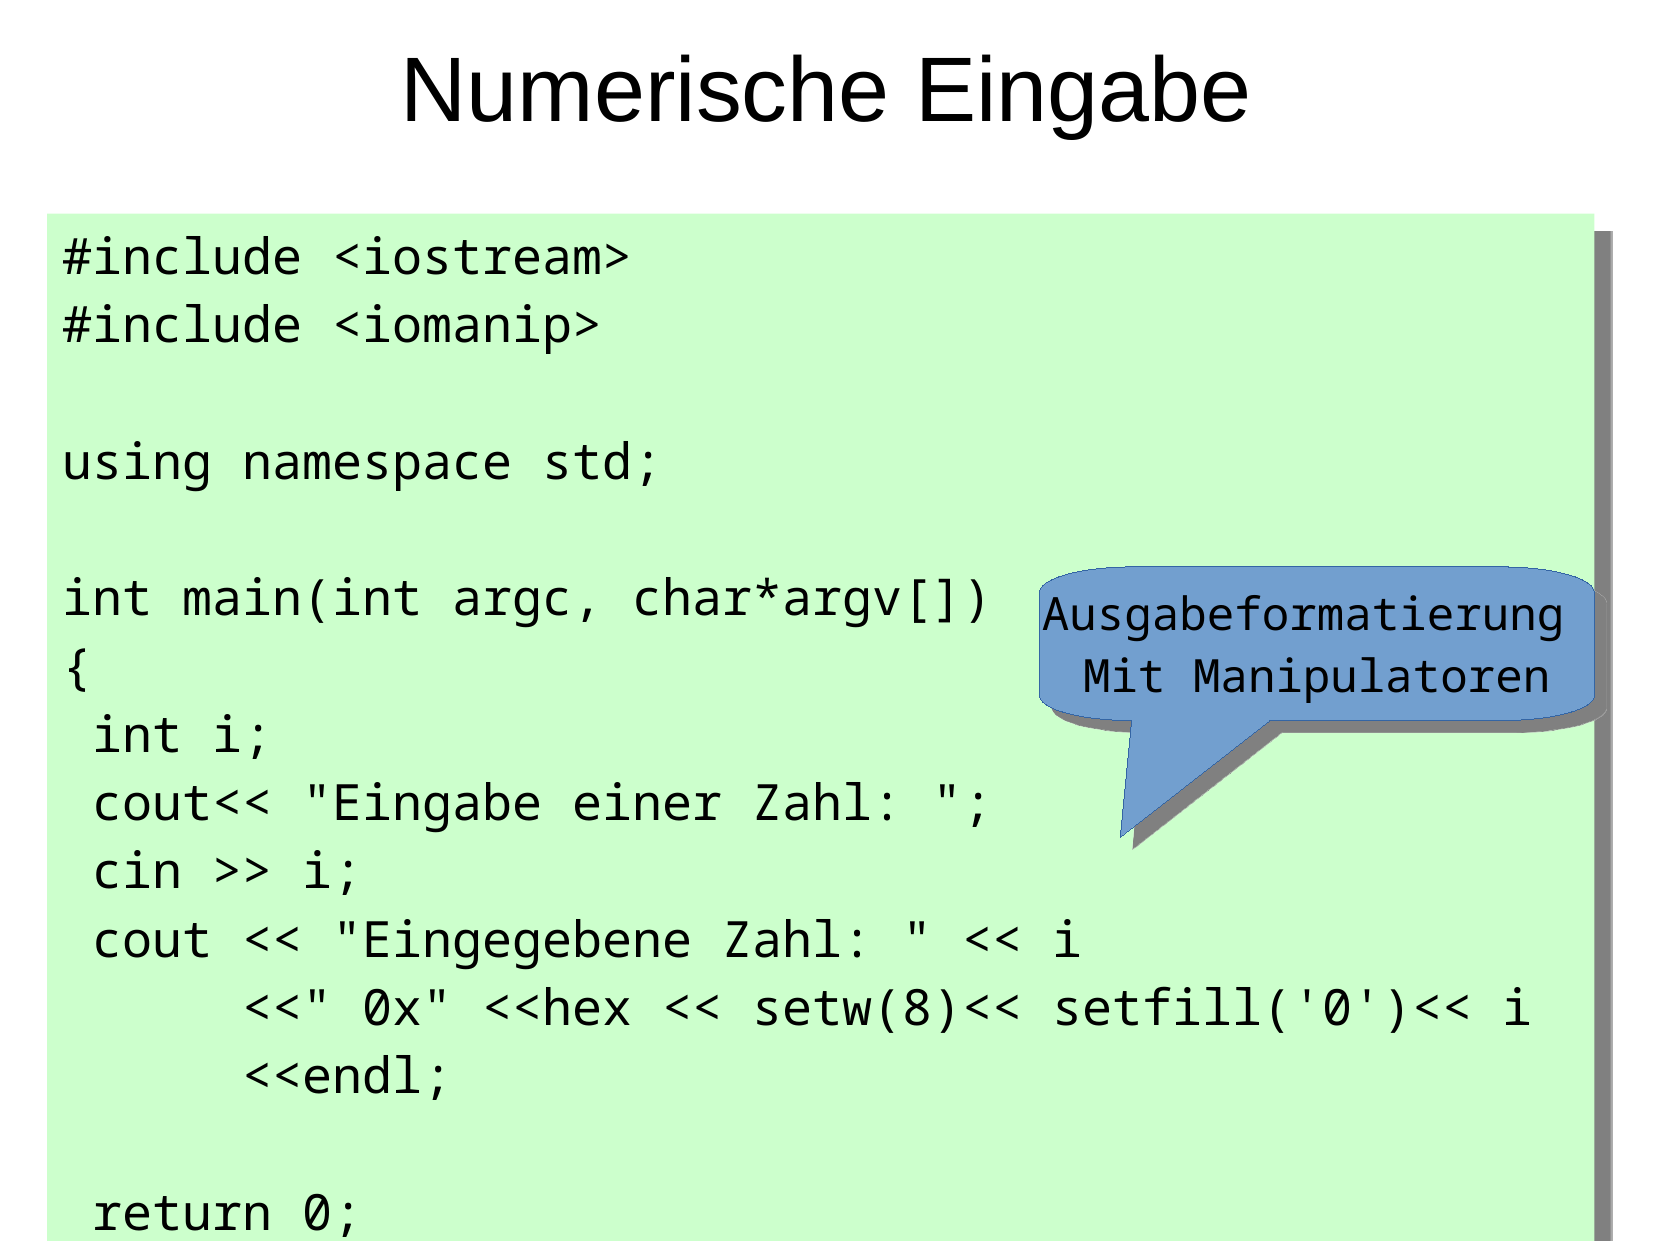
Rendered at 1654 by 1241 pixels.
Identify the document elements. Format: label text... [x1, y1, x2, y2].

title Numerische Eingabe [82, 25, 1571, 154]
text_box Ausgabeformatierung Mit Manipulatoren [1039, 566, 1595, 838]
text_box #include <iostream> #include <iomanip> using namespace std; int main(int argc, char*argv[]) { int i; cout<< "Eingabe einer Zahl: "; cin >> i; cout << "Eingegebene Zahl: " << i <<" 0x" <<hex << setw(8)<< setfill('0')<< i <<endl; return 0; } [47, 213, 1595, 1157]
